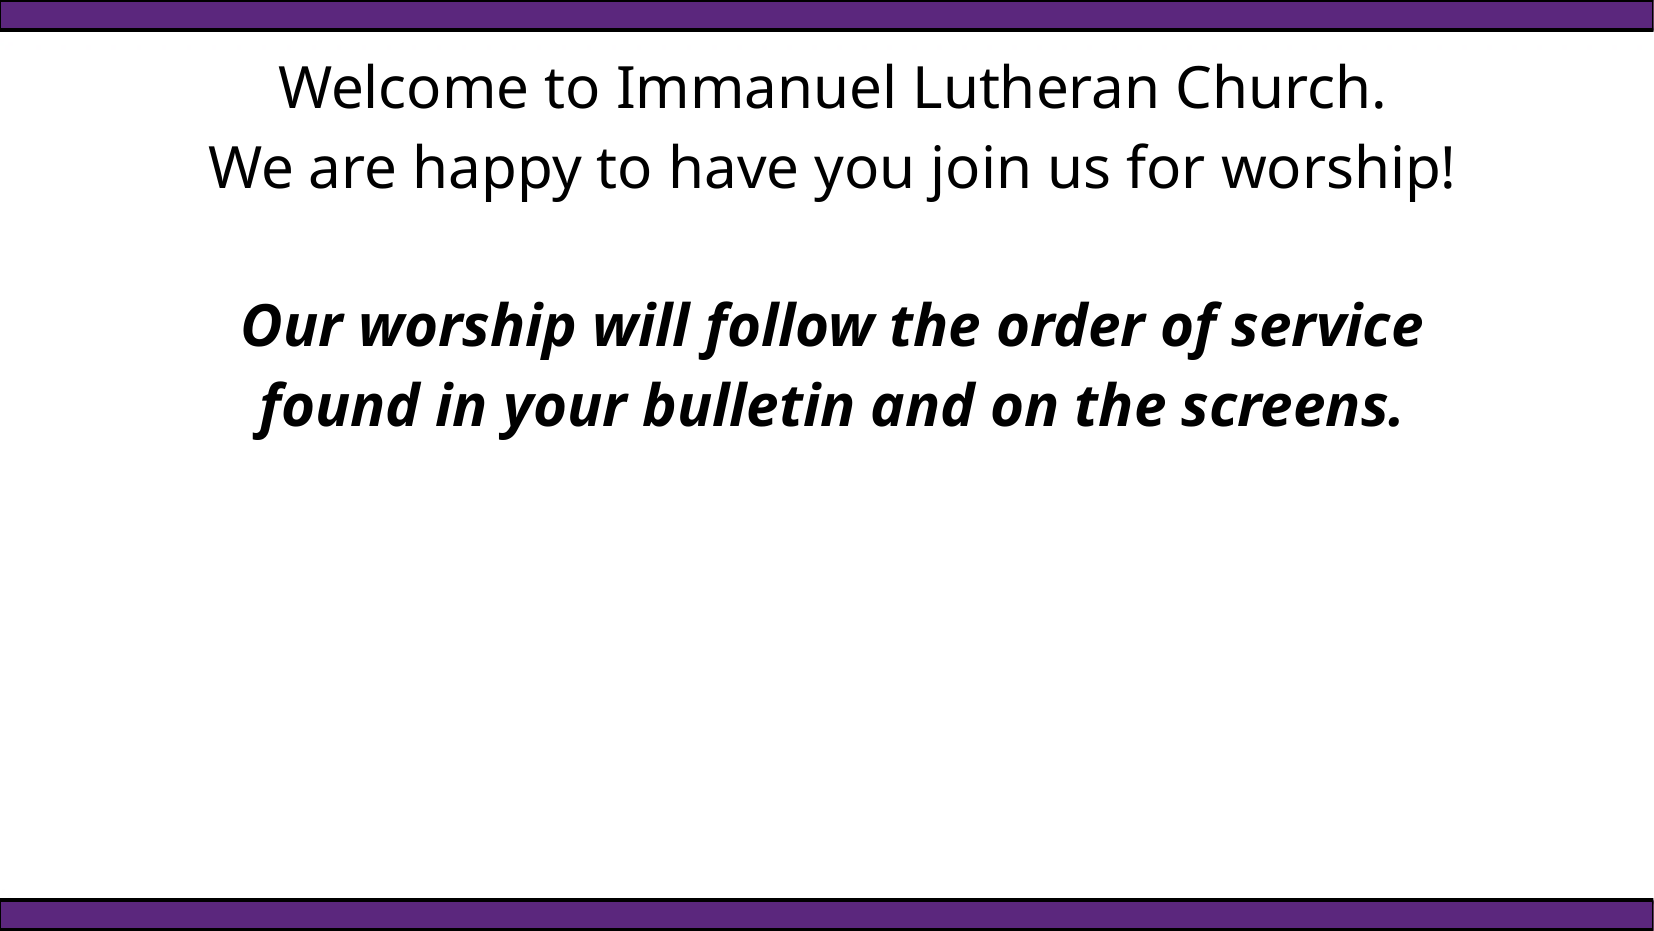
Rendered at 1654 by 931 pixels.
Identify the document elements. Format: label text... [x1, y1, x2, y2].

text_box Welcome to Immanuel Lutheran Church. We are happy to have you join us for worship! Our worship will follow the order of service found in your bulletin and on the screens. [90, 39, 1576, 441]
picture [0, 31, 1654, 900]
text_box [0, 900, 1654, 931]
text_box [0, 0, 1654, 31]
